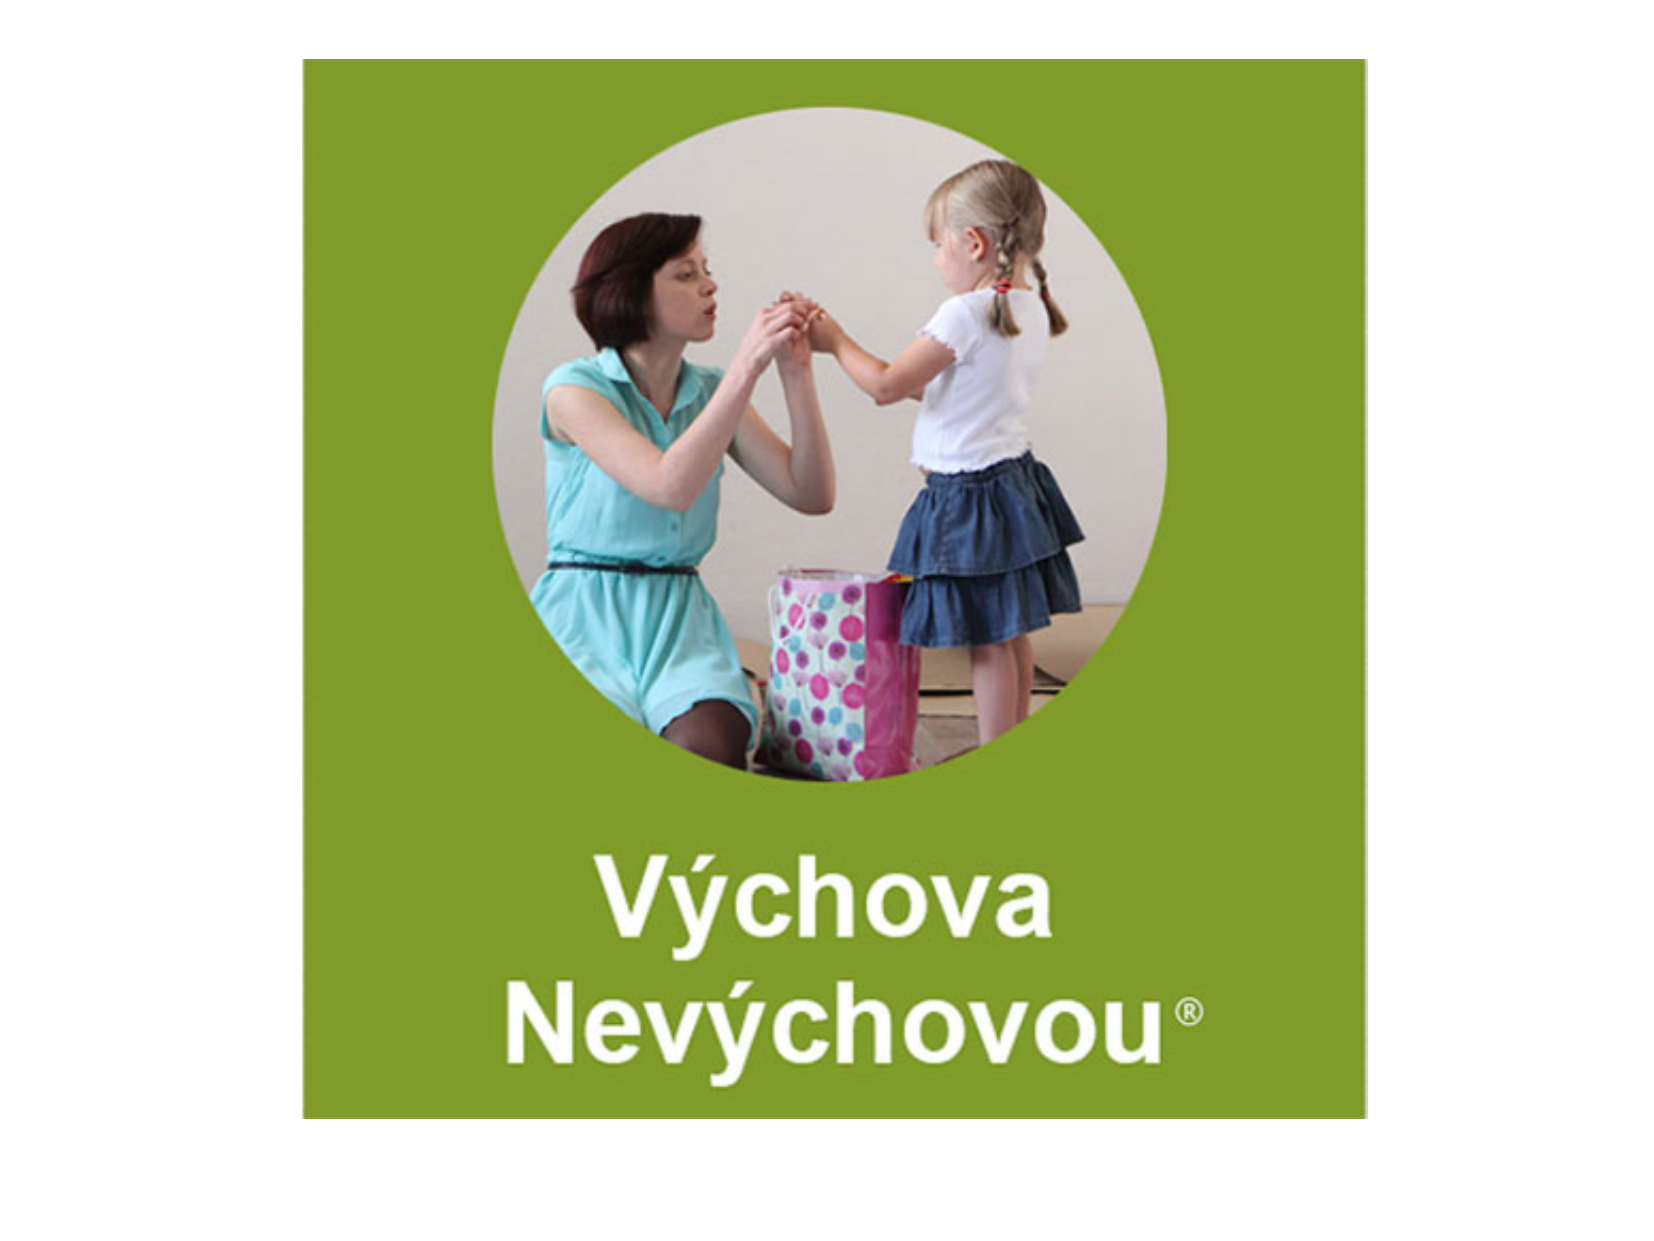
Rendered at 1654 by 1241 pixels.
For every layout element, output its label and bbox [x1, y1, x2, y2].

picture [302, 59, 1368, 1119]
